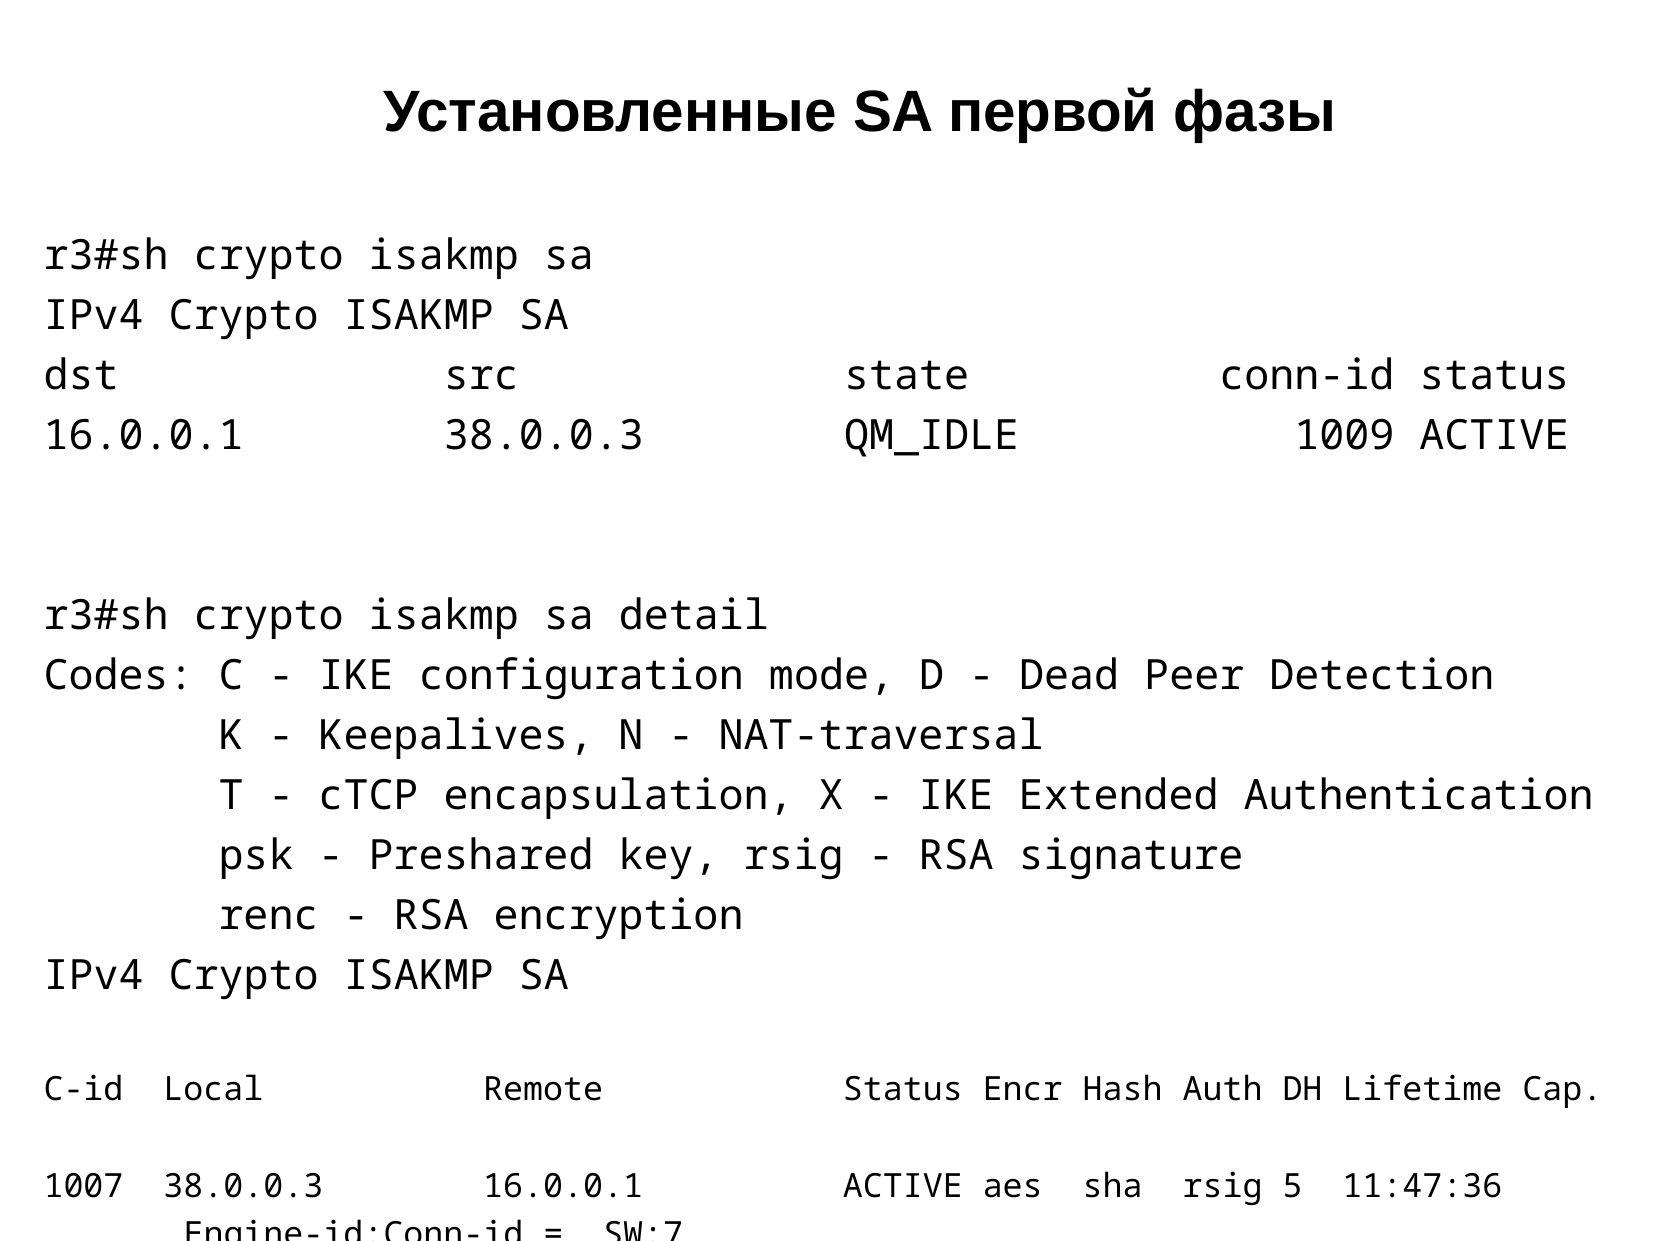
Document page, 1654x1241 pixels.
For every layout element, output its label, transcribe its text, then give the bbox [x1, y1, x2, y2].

list r3#sh crypto isakmp sa IPv4 Crypto ISAKMP SA dst src state conn-id status 16.0.0.1 38.0.0.3 QM_IDLE 1009 ACTIVE r3#sh crypto isakmp sa detail Codes: C - IKE configuration mode, D - Dead Peer Detection K - Keepalives, N - NAT-traversal T - cTCP encapsulation, X - IKE Extended Authentication psk - Preshared key, rsig - RSA signature renc - RSA encryption IPv4 Crypto ISAKMP SA C-id Local Remote Status Encr Hash Auth DH Lifetime Cap. 1007 38.0.0.3 16.0.0.1 ACTIVE aes sha rsig 5 11:47:36 Engine-id:Conn-id = SW:7 [37, 225, 1613, 1163]
text_box Установленные SA первой фазы [123, 41, 1597, 151]
